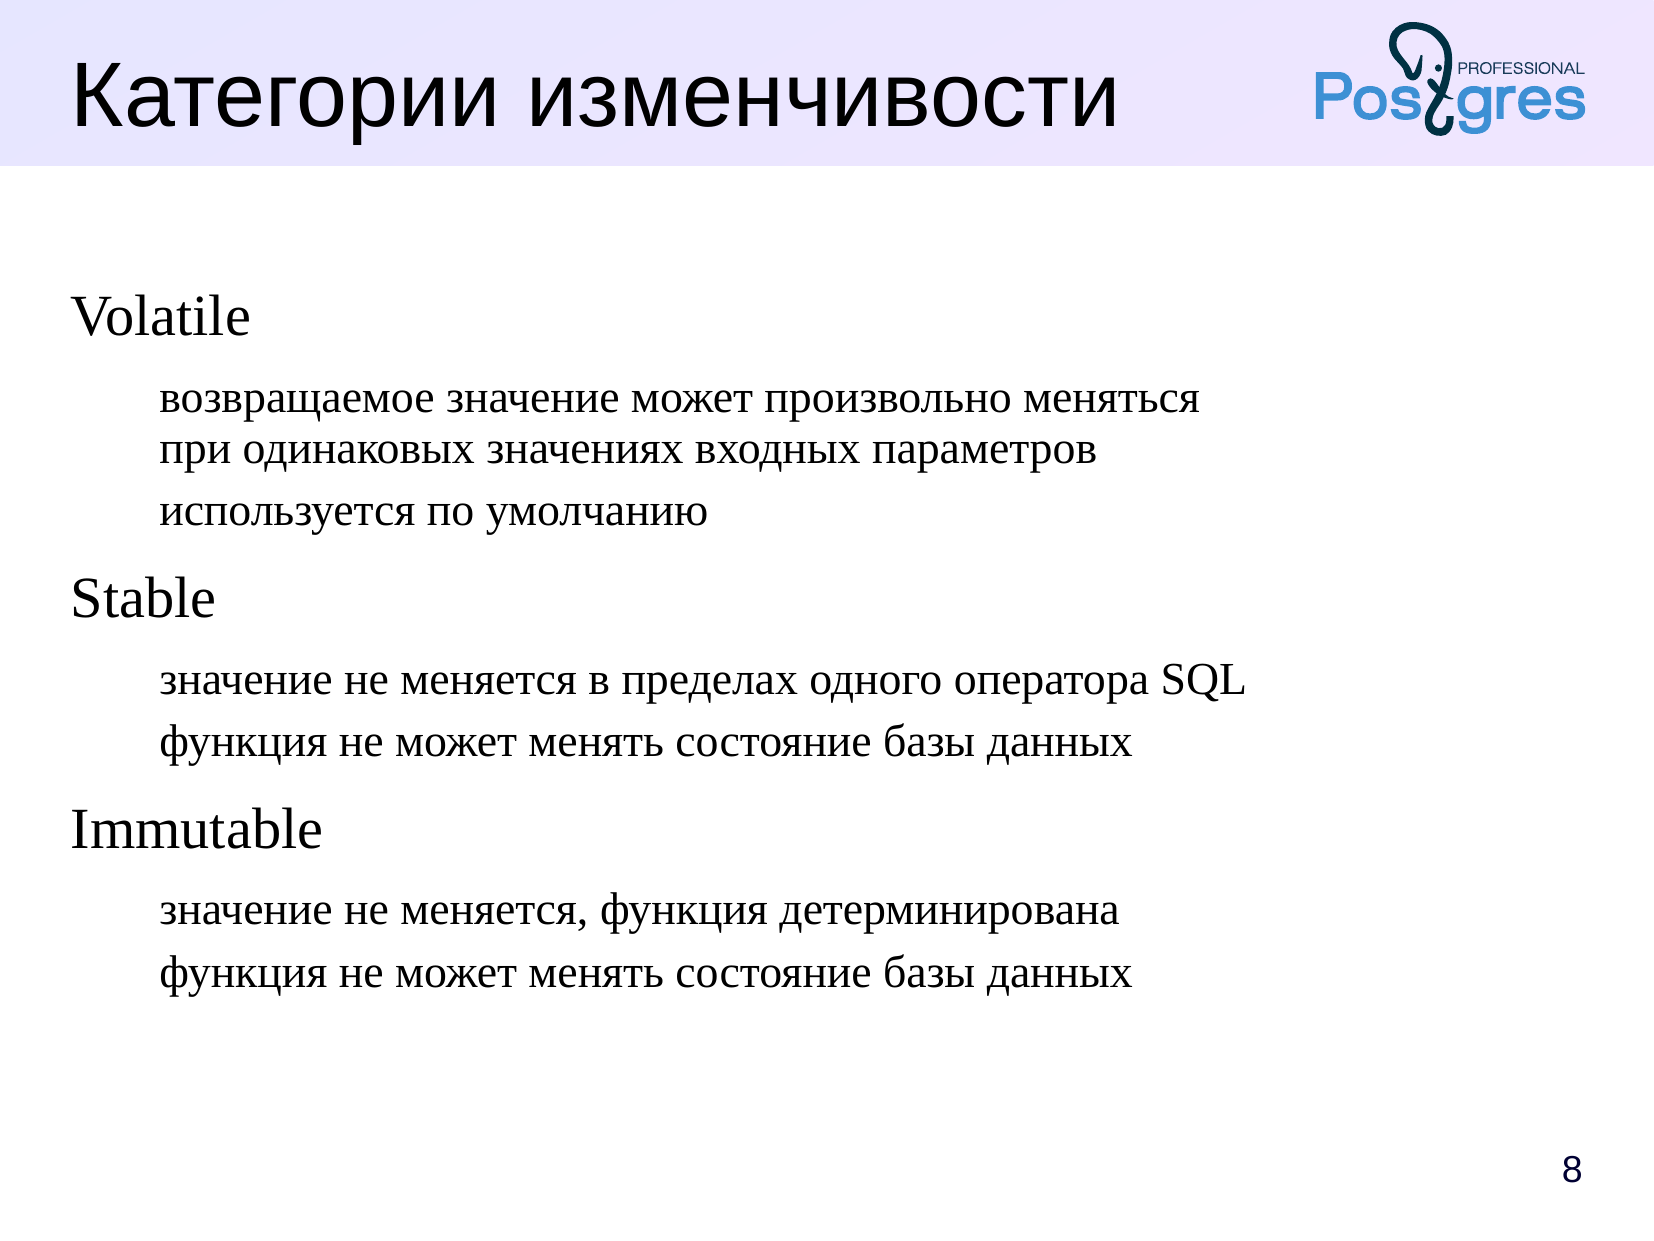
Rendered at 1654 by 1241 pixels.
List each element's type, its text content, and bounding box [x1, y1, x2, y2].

title Категории изменчивости [70, 43, 1241, 147]
list Volatile возвращаемое значение может произвольно меняться при одинаковых значениях входных параметров используется по умолчанию Stable значение не меняется в пределах одного оператора SQL функция не может менять состояние базы данных Immutable значение не меняется, функция детерминирована функция не может менять состояние базы данных [70, 283, 1583, 1141]
